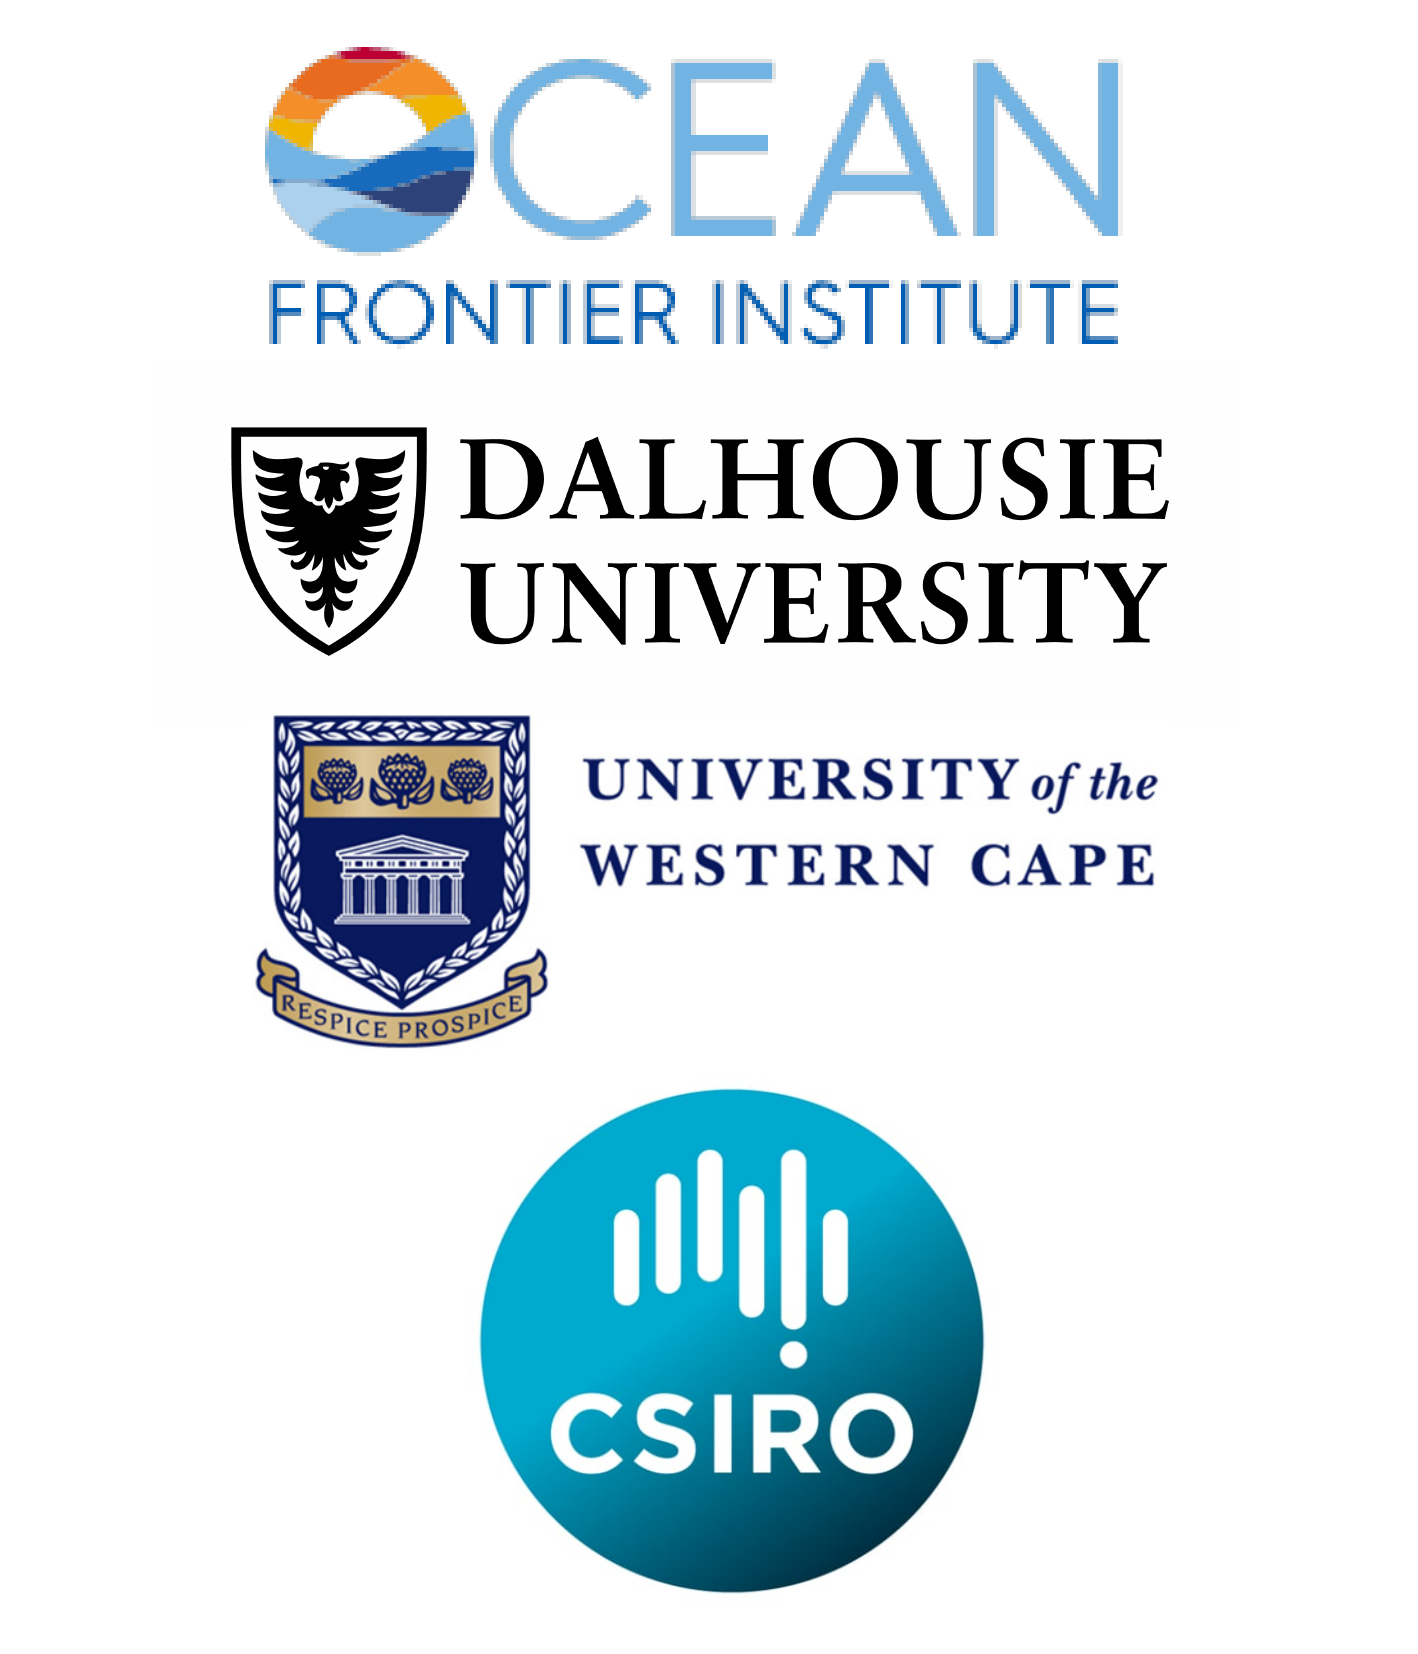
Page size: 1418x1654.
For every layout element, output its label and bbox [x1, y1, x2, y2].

picture [265, 47, 1123, 349]
picture [152, 360, 1241, 1654]
